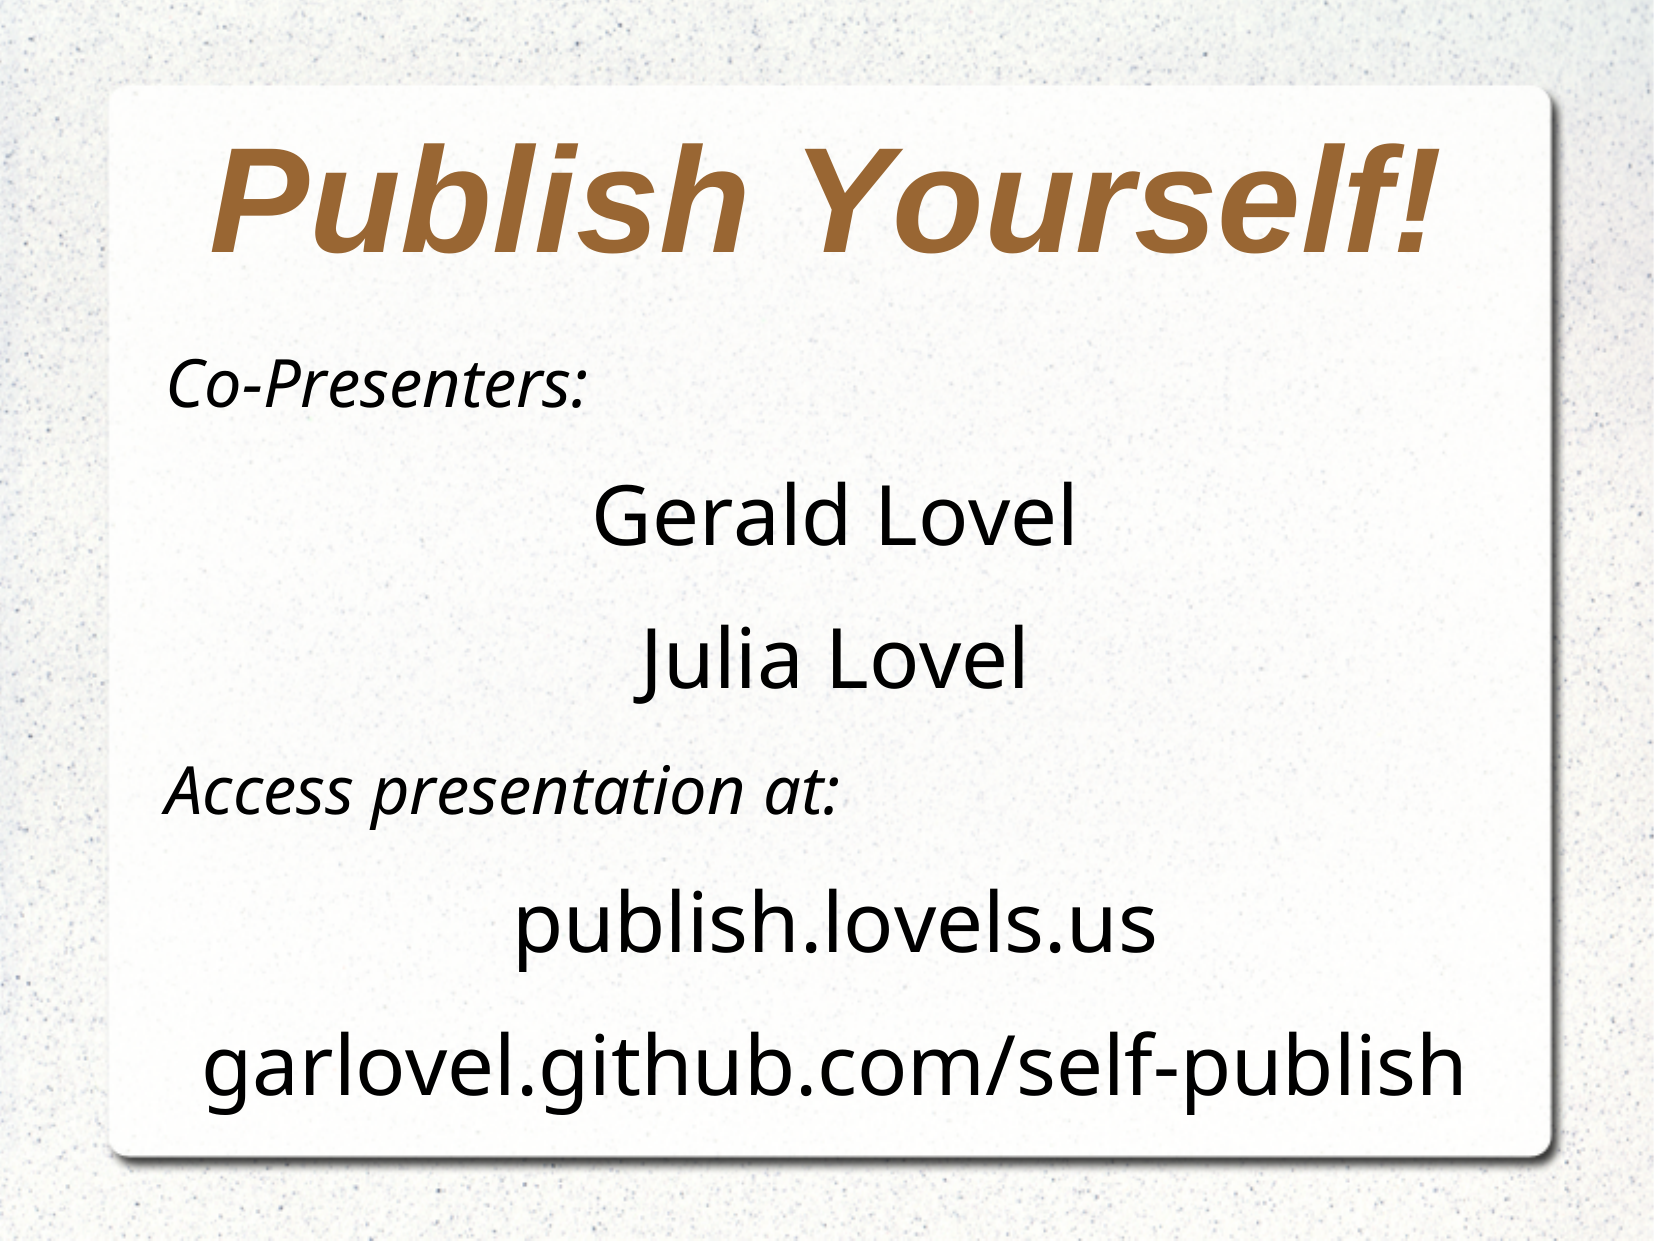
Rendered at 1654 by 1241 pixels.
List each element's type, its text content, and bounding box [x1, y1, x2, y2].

picture [0, 0, 1654, 1241]
list Co-Presenters: Gerald Lovel Julia Lovel Access presentation at: publish.lovels.us garlovel.github.com/self-publish [147, 336, 1506, 1156]
title Publish Yourself! [118, 96, 1536, 304]
